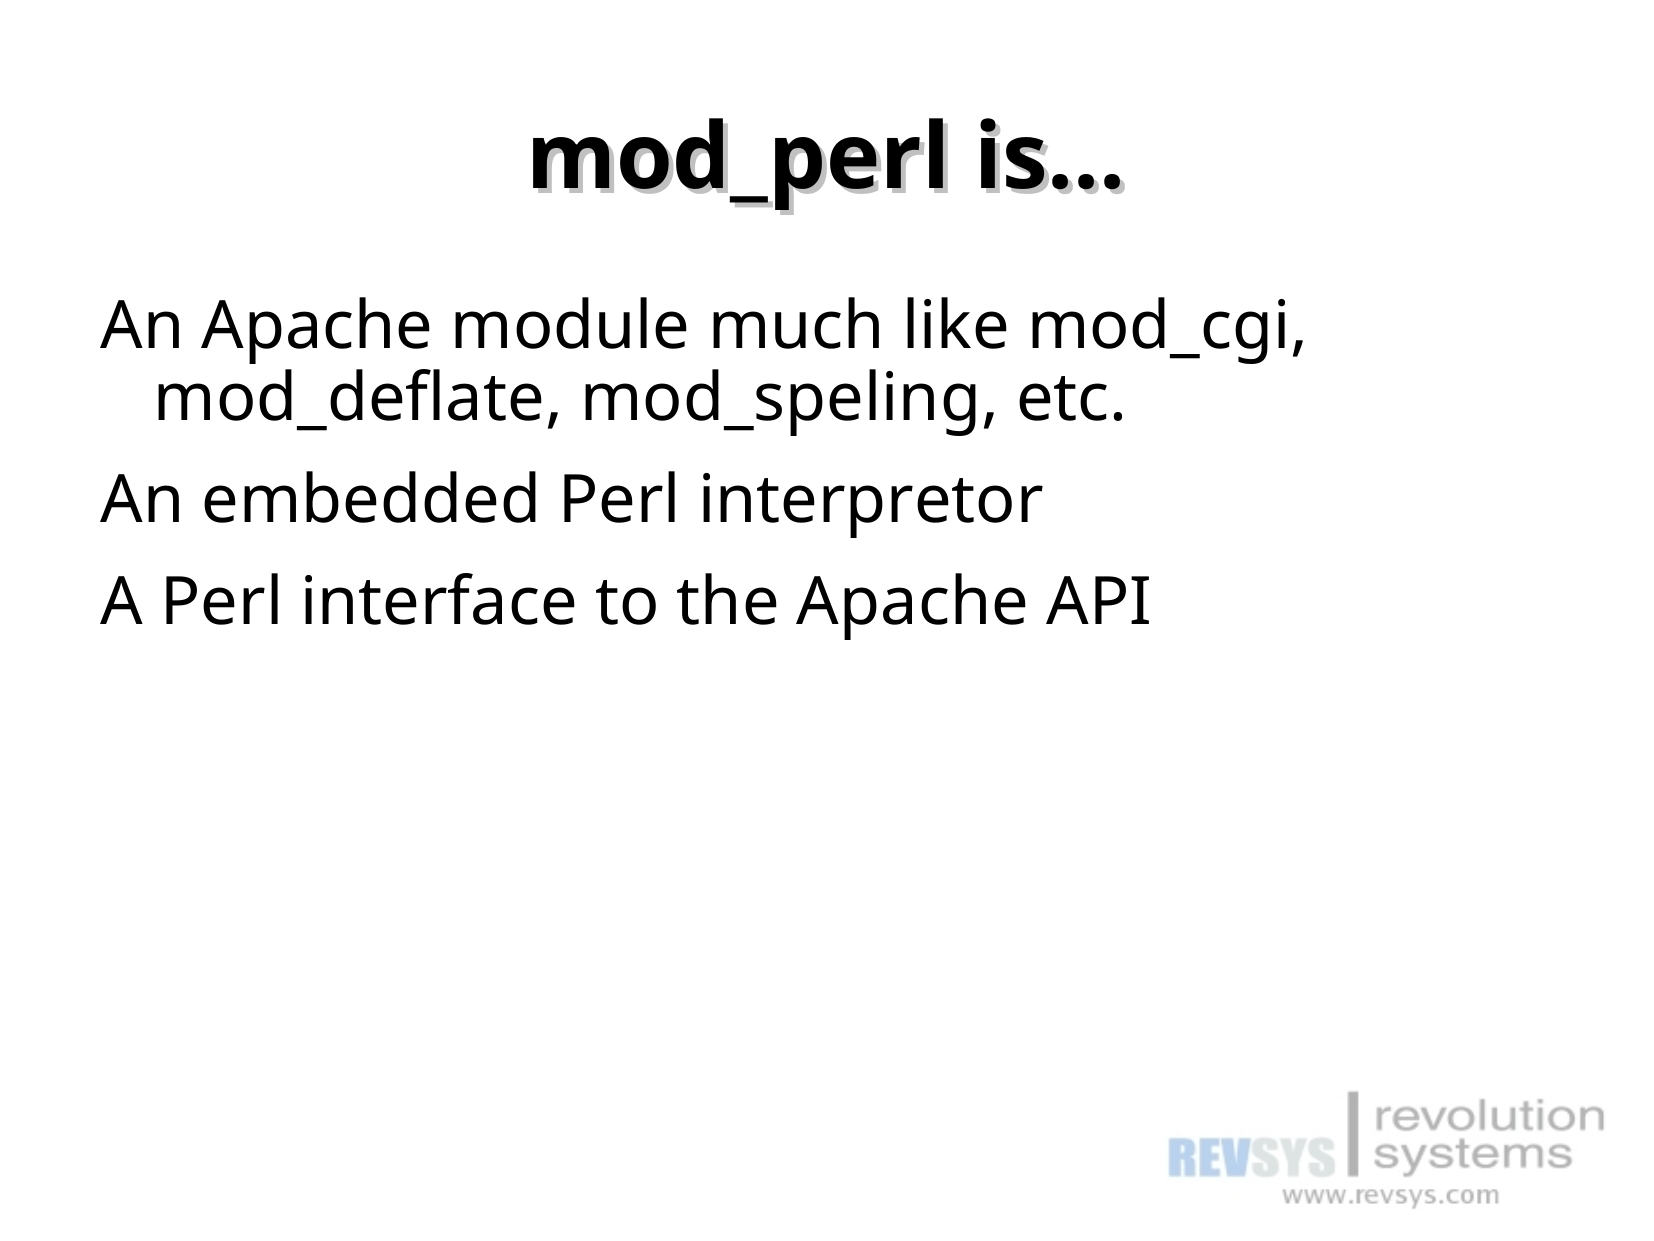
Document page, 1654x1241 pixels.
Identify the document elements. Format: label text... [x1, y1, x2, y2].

title mod_perl is... [82, 49, 1571, 257]
picture [1162, 1087, 1613, 1211]
list An Apache module much like mod_cgi, mod_deflate, mod_speling, etc. An embedded Perl interpretor A Perl interface to the Apache API [82, 290, 1571, 1051]
